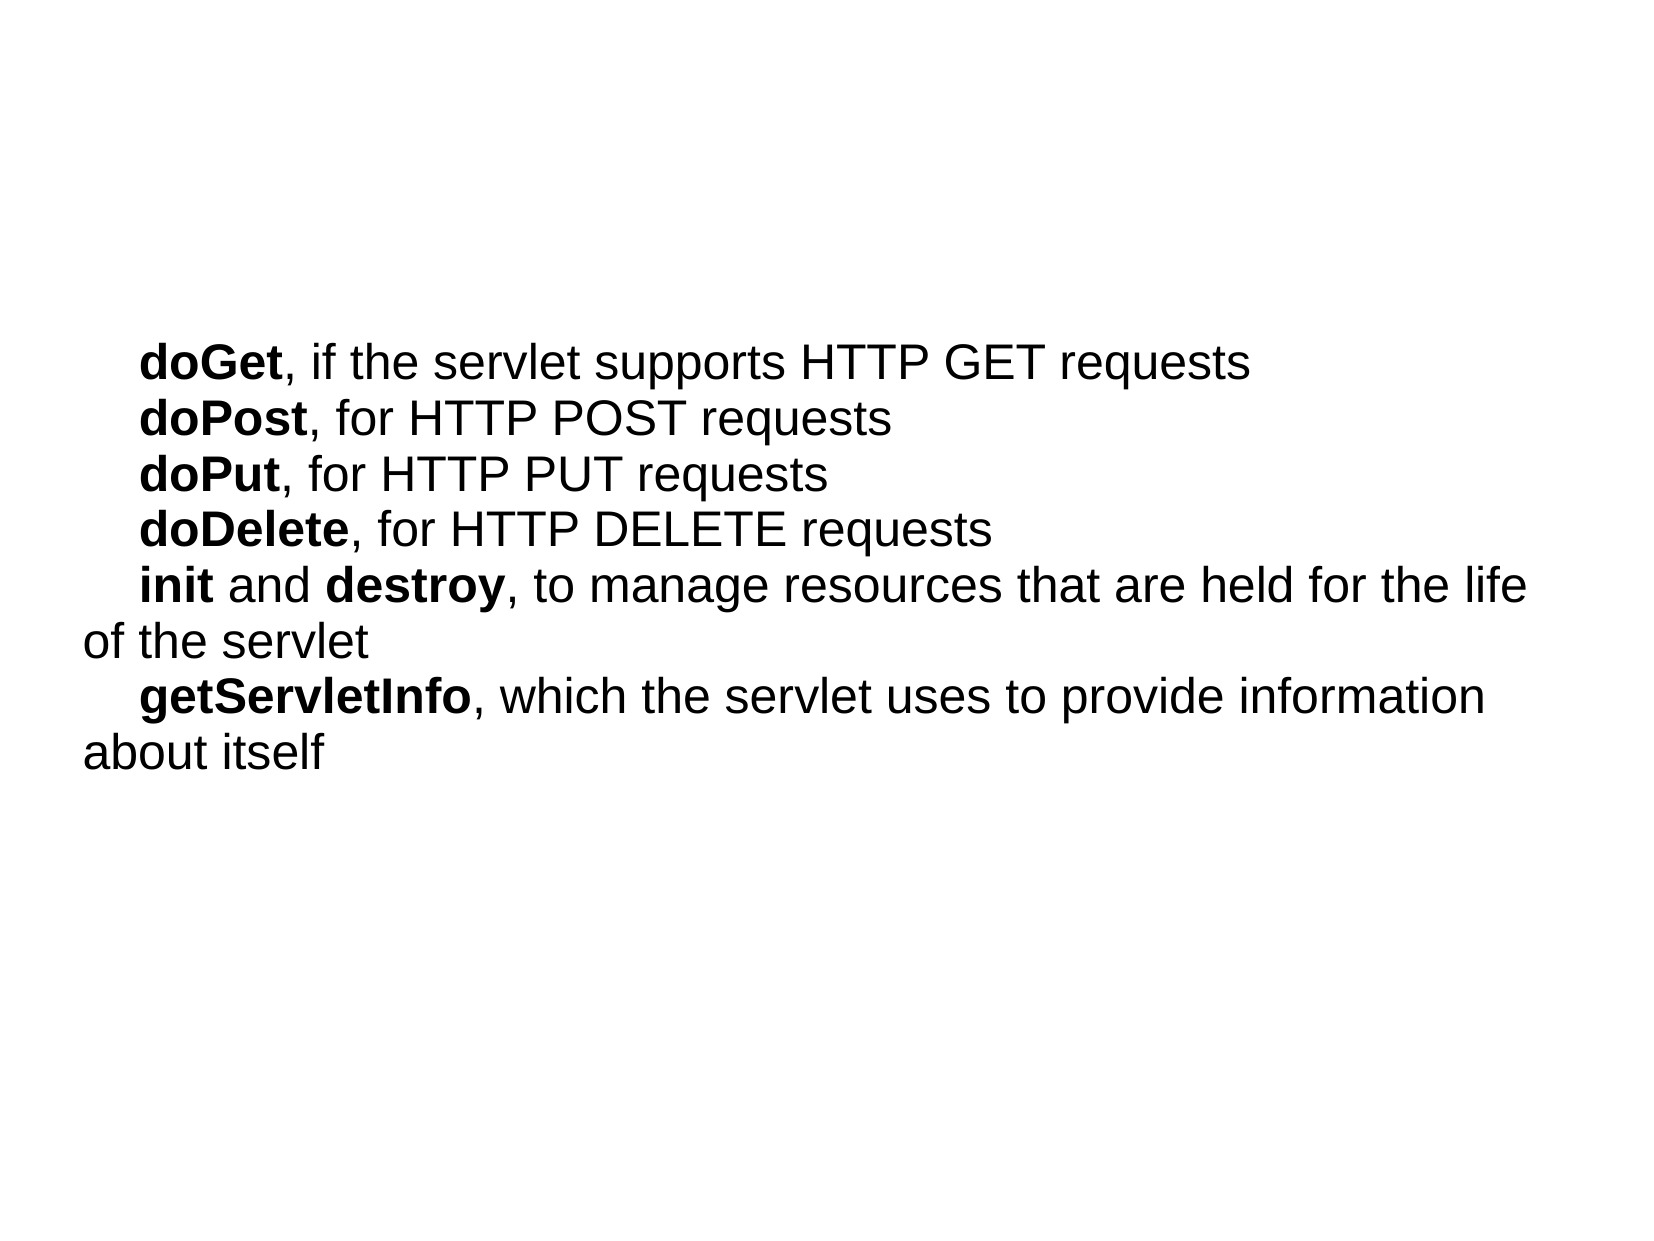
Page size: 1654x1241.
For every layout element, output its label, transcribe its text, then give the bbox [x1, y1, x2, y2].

subtitle doGet, if the servlet supports HTTP GET requests doPost, for HTTP POST requests doPut, for HTTP PUT requests doDelete, for HTTP DELETE requests init and destroy, to manage resources that are held for the life of the servlet getServletInfo, which the servlet uses to provide information about itself [82, 49, 1571, 1010]
